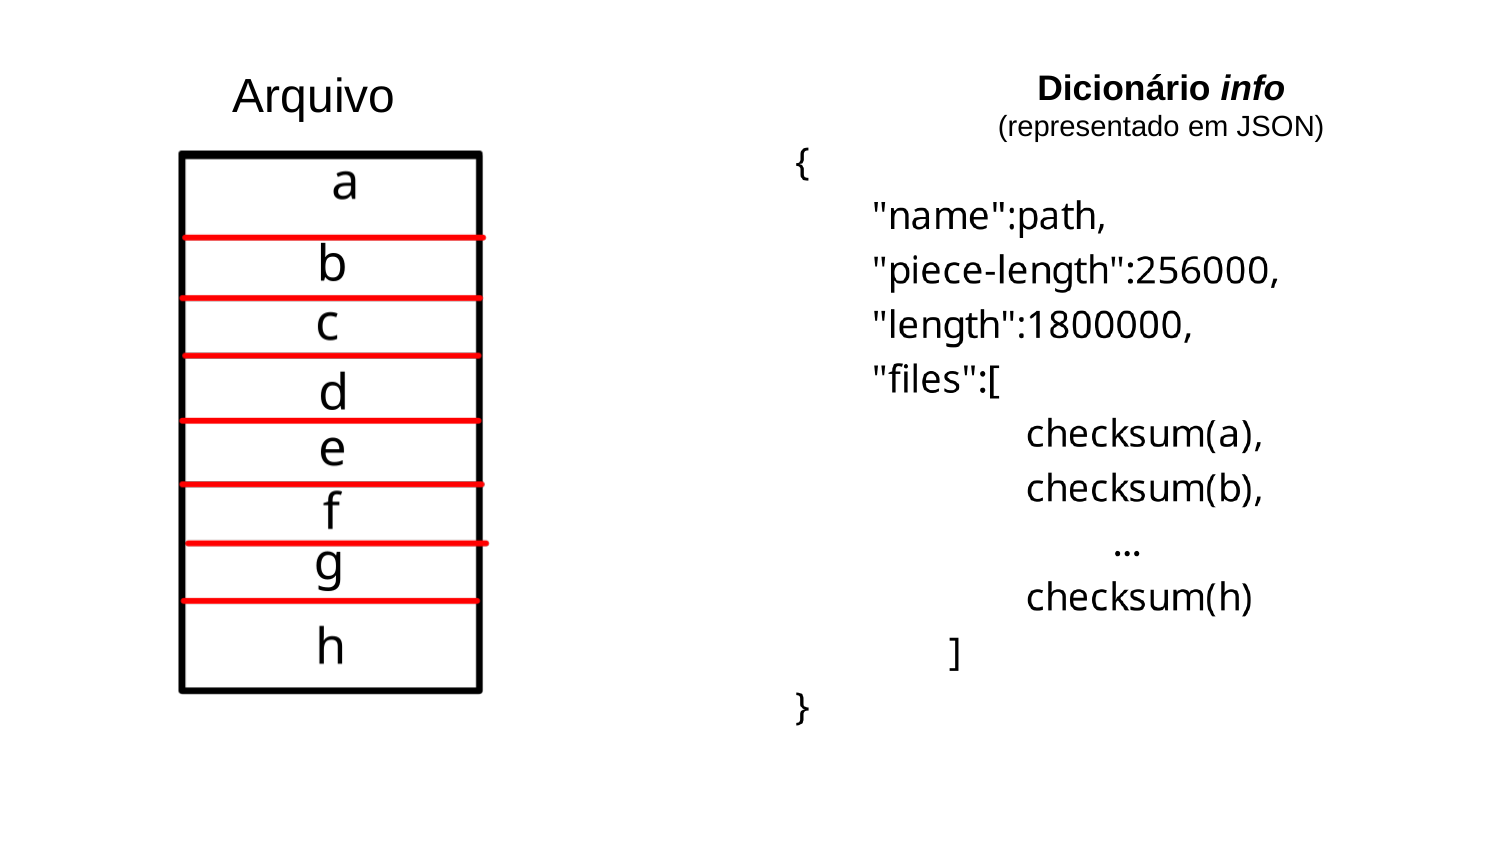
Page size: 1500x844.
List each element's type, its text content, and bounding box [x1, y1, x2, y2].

text_box Dicionário info (representado em JSON) [962, 49, 1361, 158]
picture [128, 94, 539, 744]
picture [756, 94, 1371, 770]
text_box Arquivo [217, 50, 419, 94]
